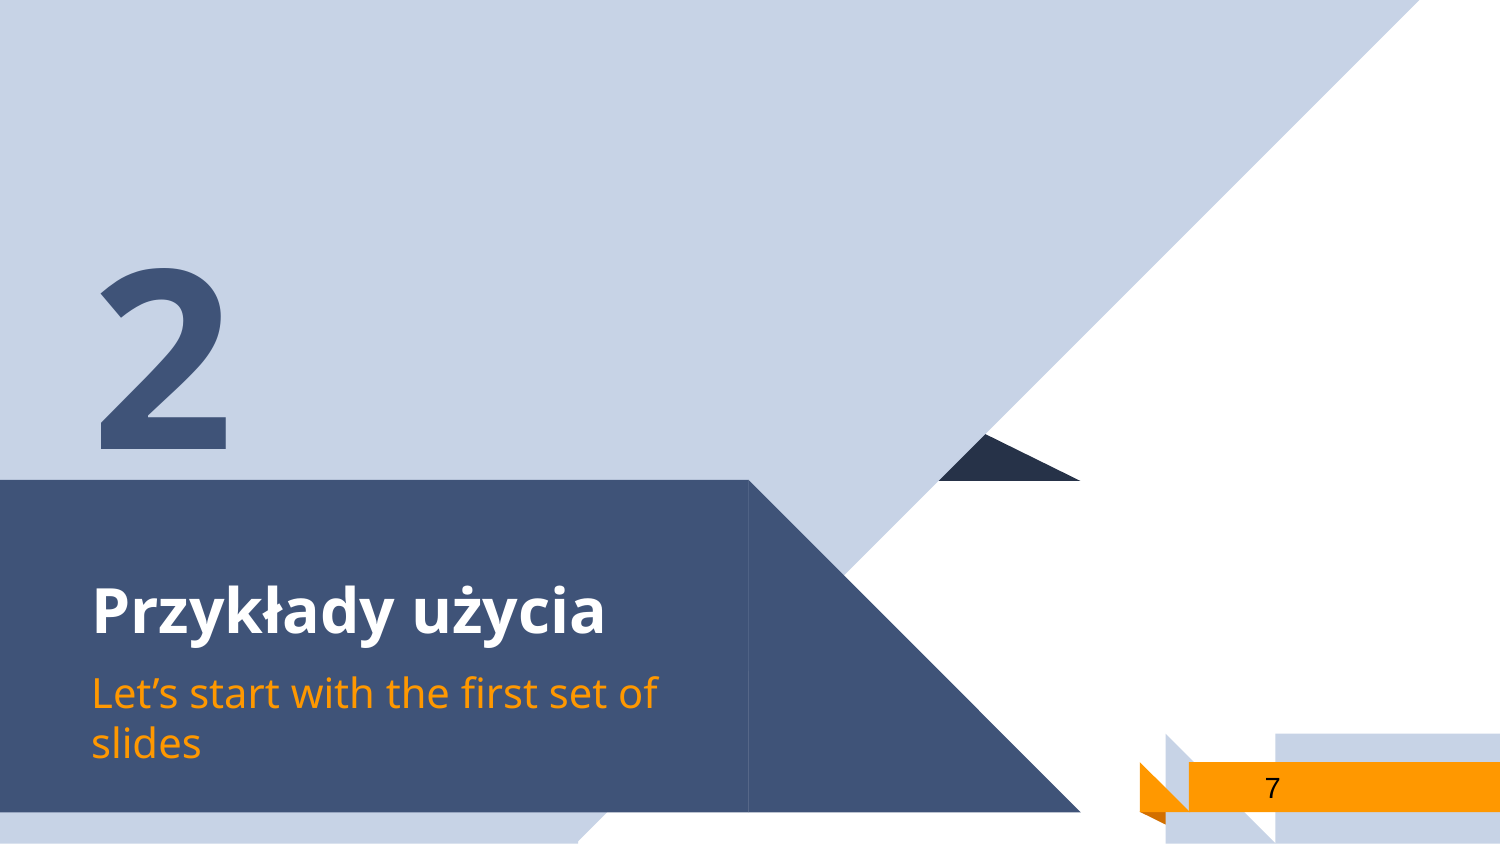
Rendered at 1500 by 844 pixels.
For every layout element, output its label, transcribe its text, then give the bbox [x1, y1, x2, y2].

slide_number <numer> [1249, 760, 1494, 813]
title Przykłady użycia [76, 470, 748, 652]
subtitle Let’s start with the first set of slides [76, 652, 748, 781]
text_box 2 [76, 0, 434, 515]
